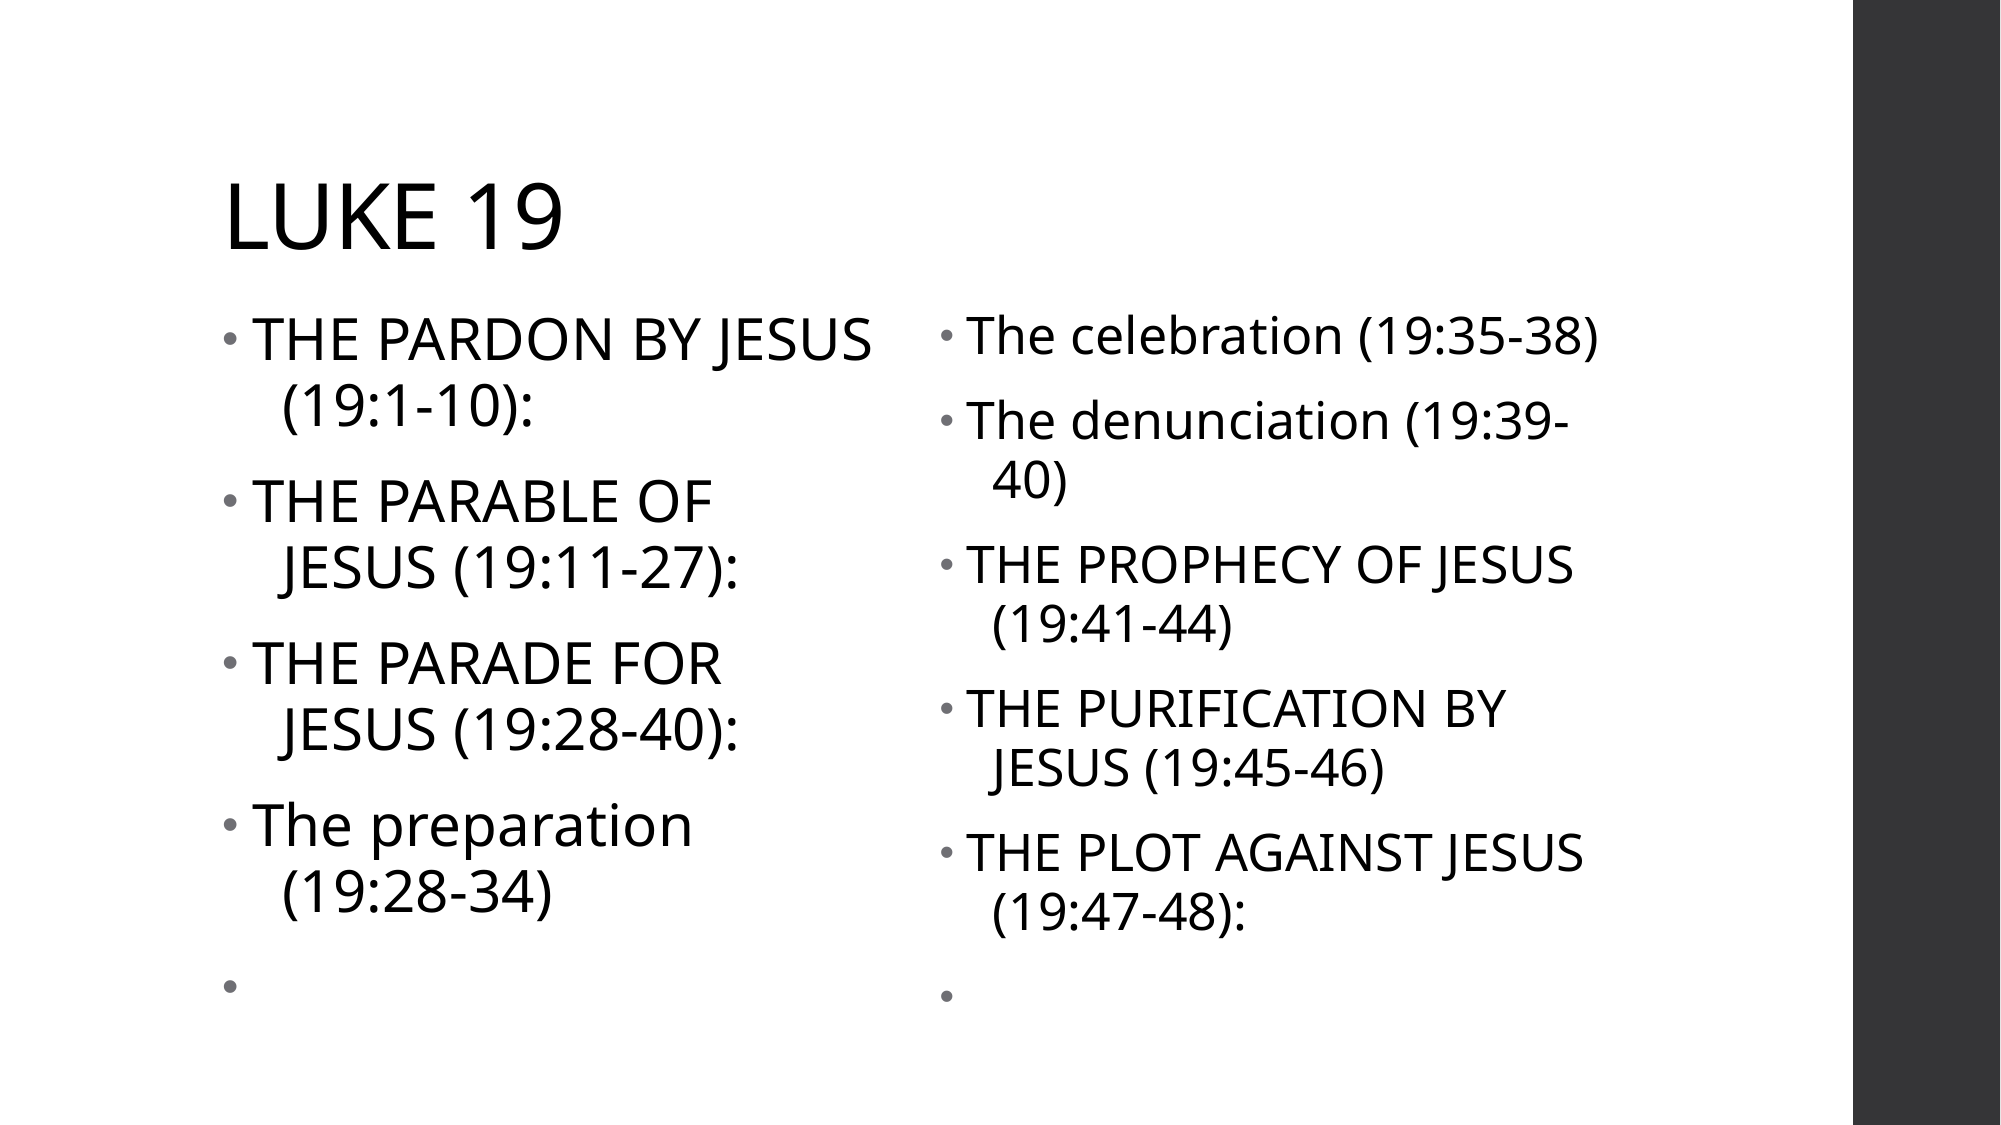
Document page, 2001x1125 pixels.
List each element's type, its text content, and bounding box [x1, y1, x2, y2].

list THE PARDON BY JESUS (19:1-10): THE PARABLE OF JESUS (19:11-27): THE PARADE FOR JESUS (19:28-40): The preparation (19:28-34) [207, 299, 900, 1014]
list The celebration (19:35-38) The denunciation (19:39-40) THE PROPHECY OF JESUS (19:41-44) THE PURIFICATION BY JESUS (19:45-46) THE PLOT AGAINST JESUS (19:47-48): [924, 299, 1617, 1014]
title LUKE 19 [206, 60, 1797, 278]
